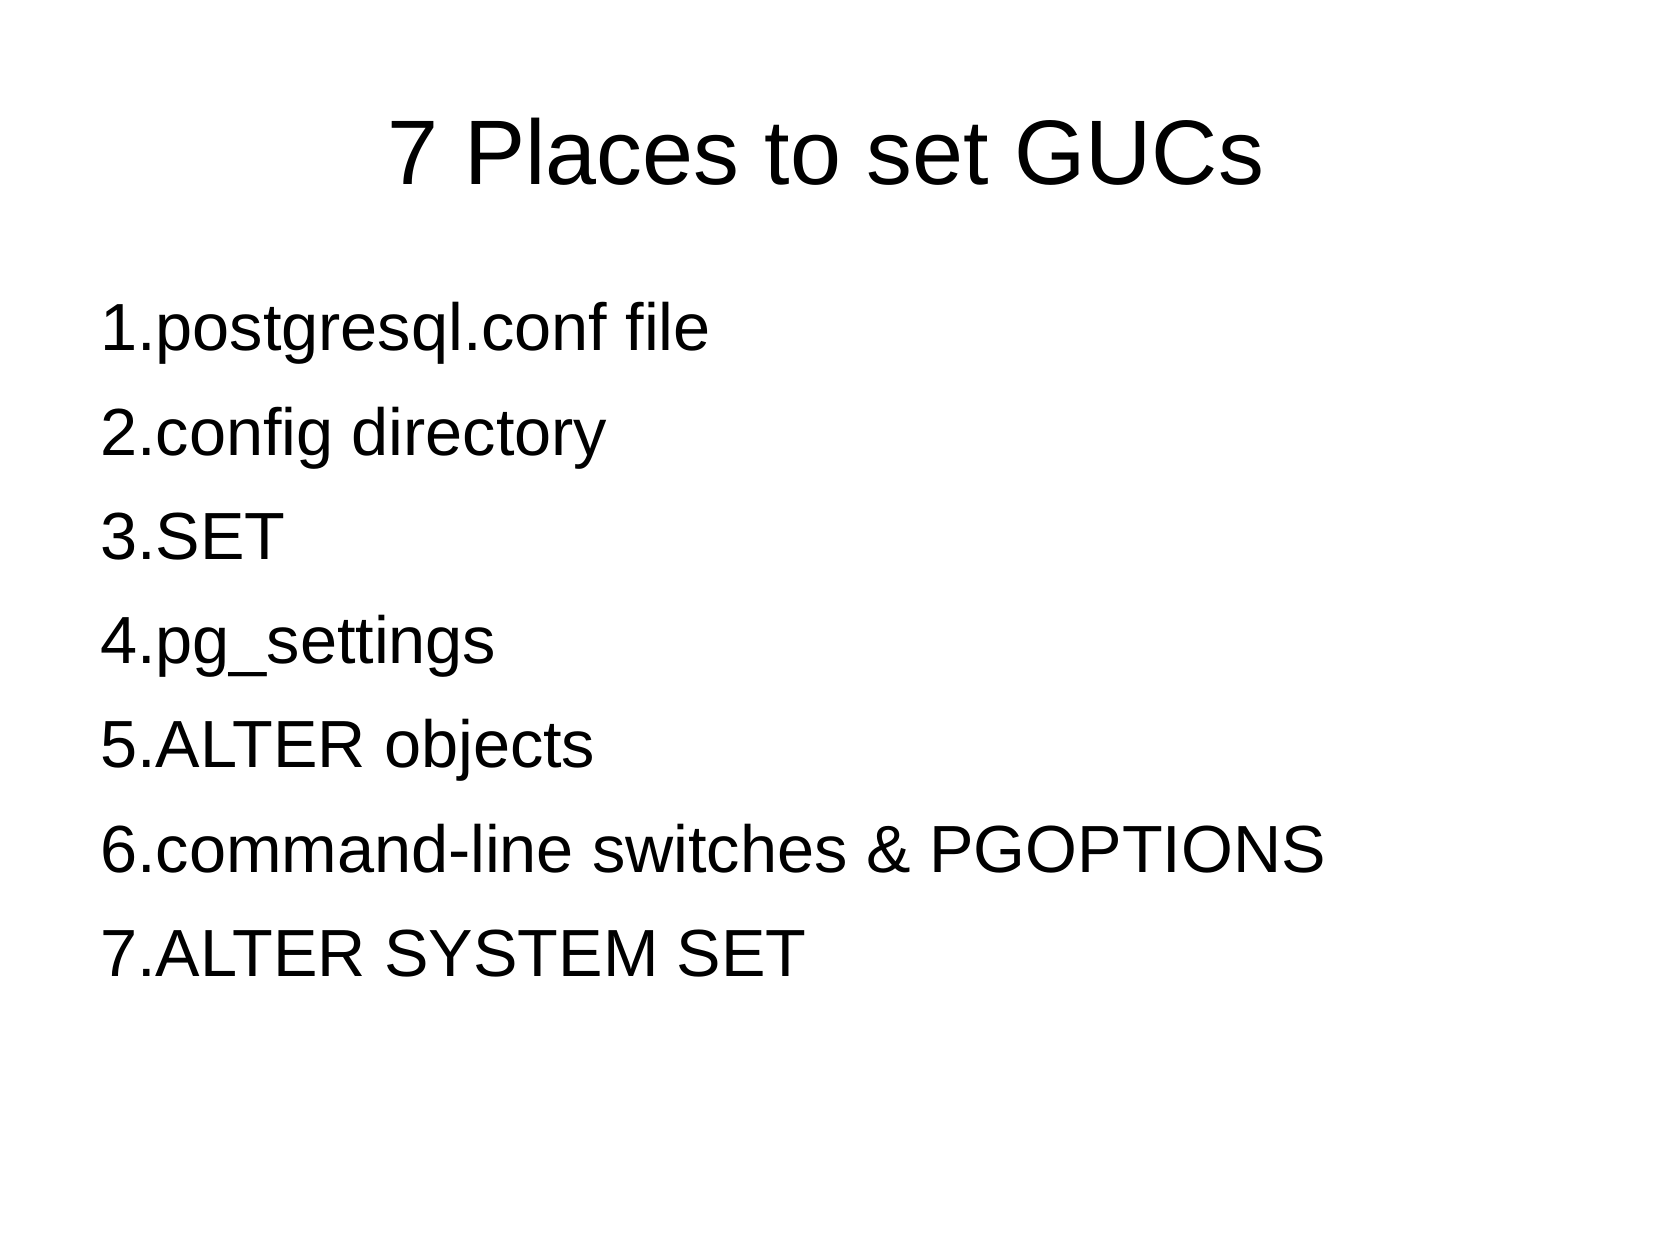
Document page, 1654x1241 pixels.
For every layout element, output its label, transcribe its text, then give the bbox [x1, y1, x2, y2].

list postgresql.conf file config directory SET pg_settings ALTER objects command-line switches & PGOPTIONS ALTER SYSTEM SET [82, 290, 1571, 1094]
title 7 Places to set GUCs [82, 49, 1571, 257]
